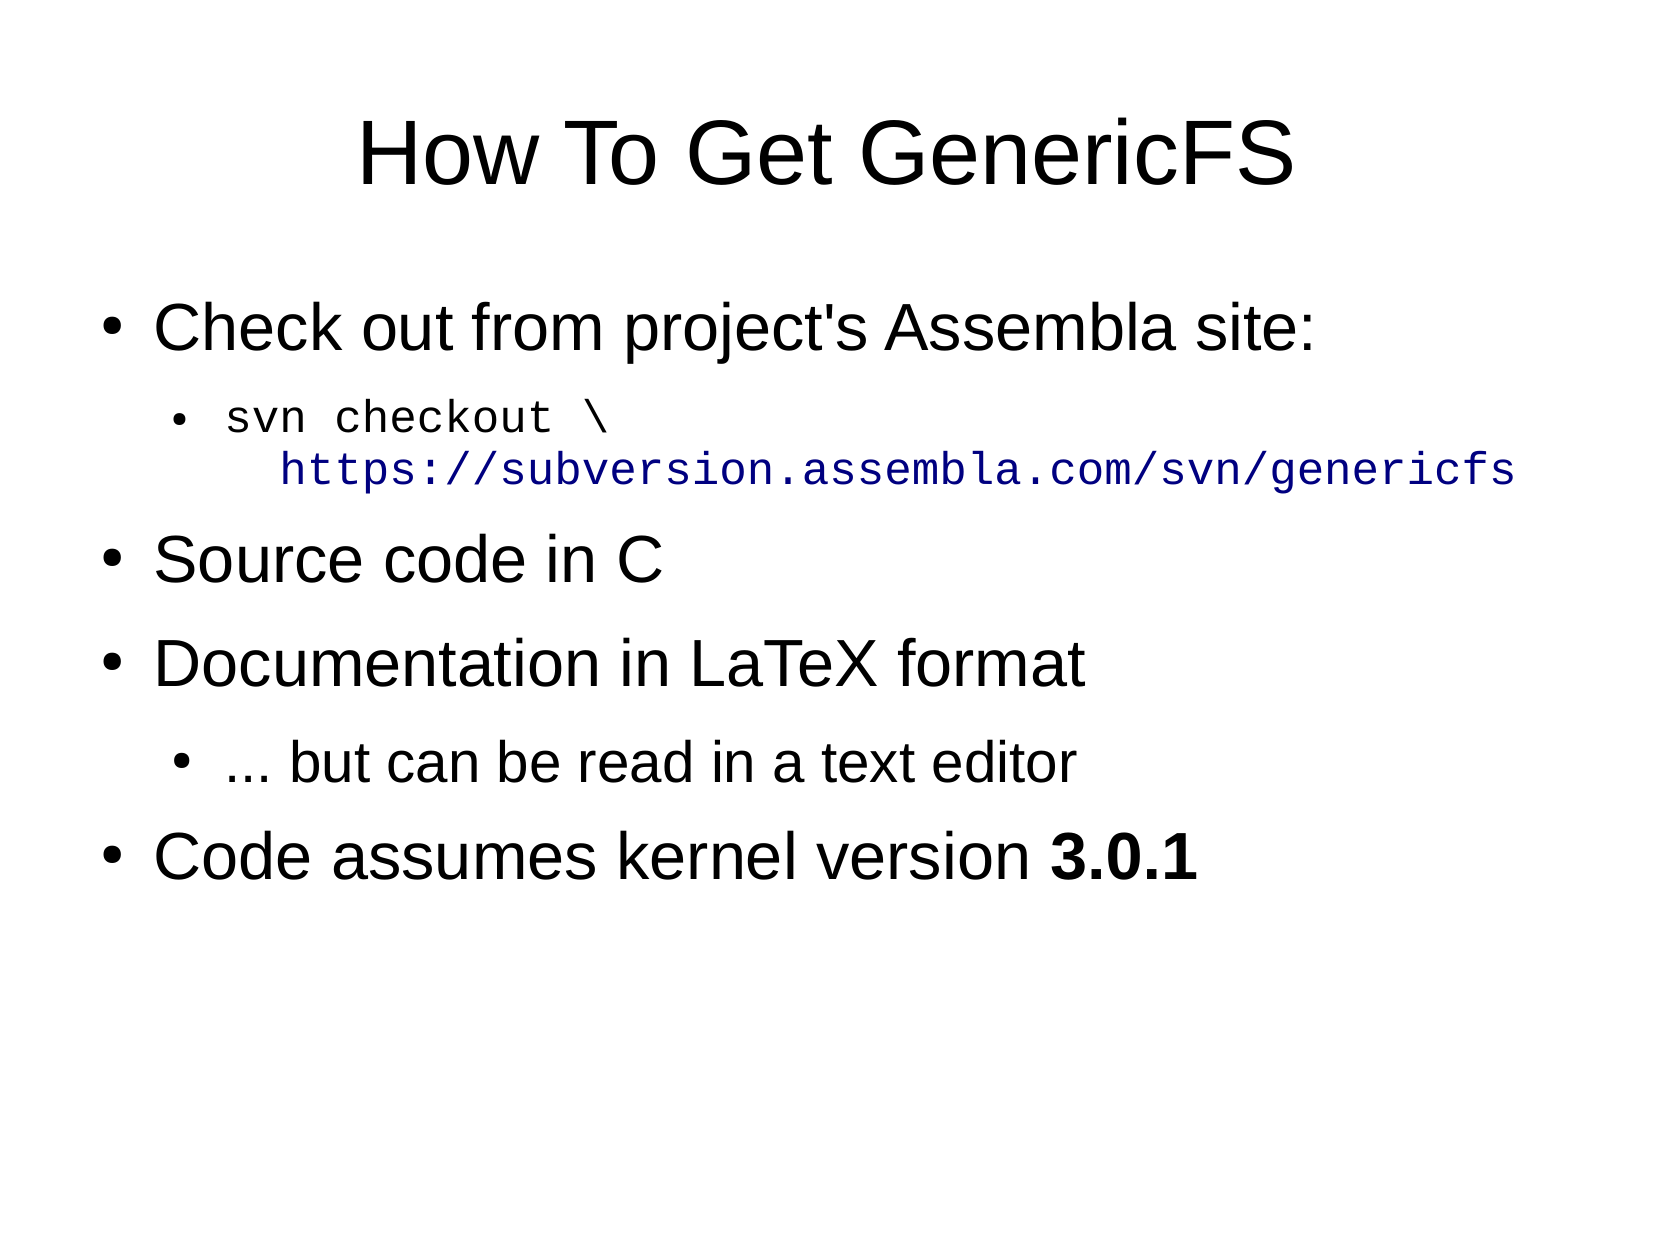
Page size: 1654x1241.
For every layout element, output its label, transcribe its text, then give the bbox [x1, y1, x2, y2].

list Check out from project's Assembla site: svn checkout \ https://subversion.assembla.com/svn/genericfs Source code in C Documentation in LaTeX format ... but can be read in a text editor Code assumes kernel version 3.0.1 [82, 290, 1571, 1010]
title How To Get GenericFS [82, 49, 1571, 257]
